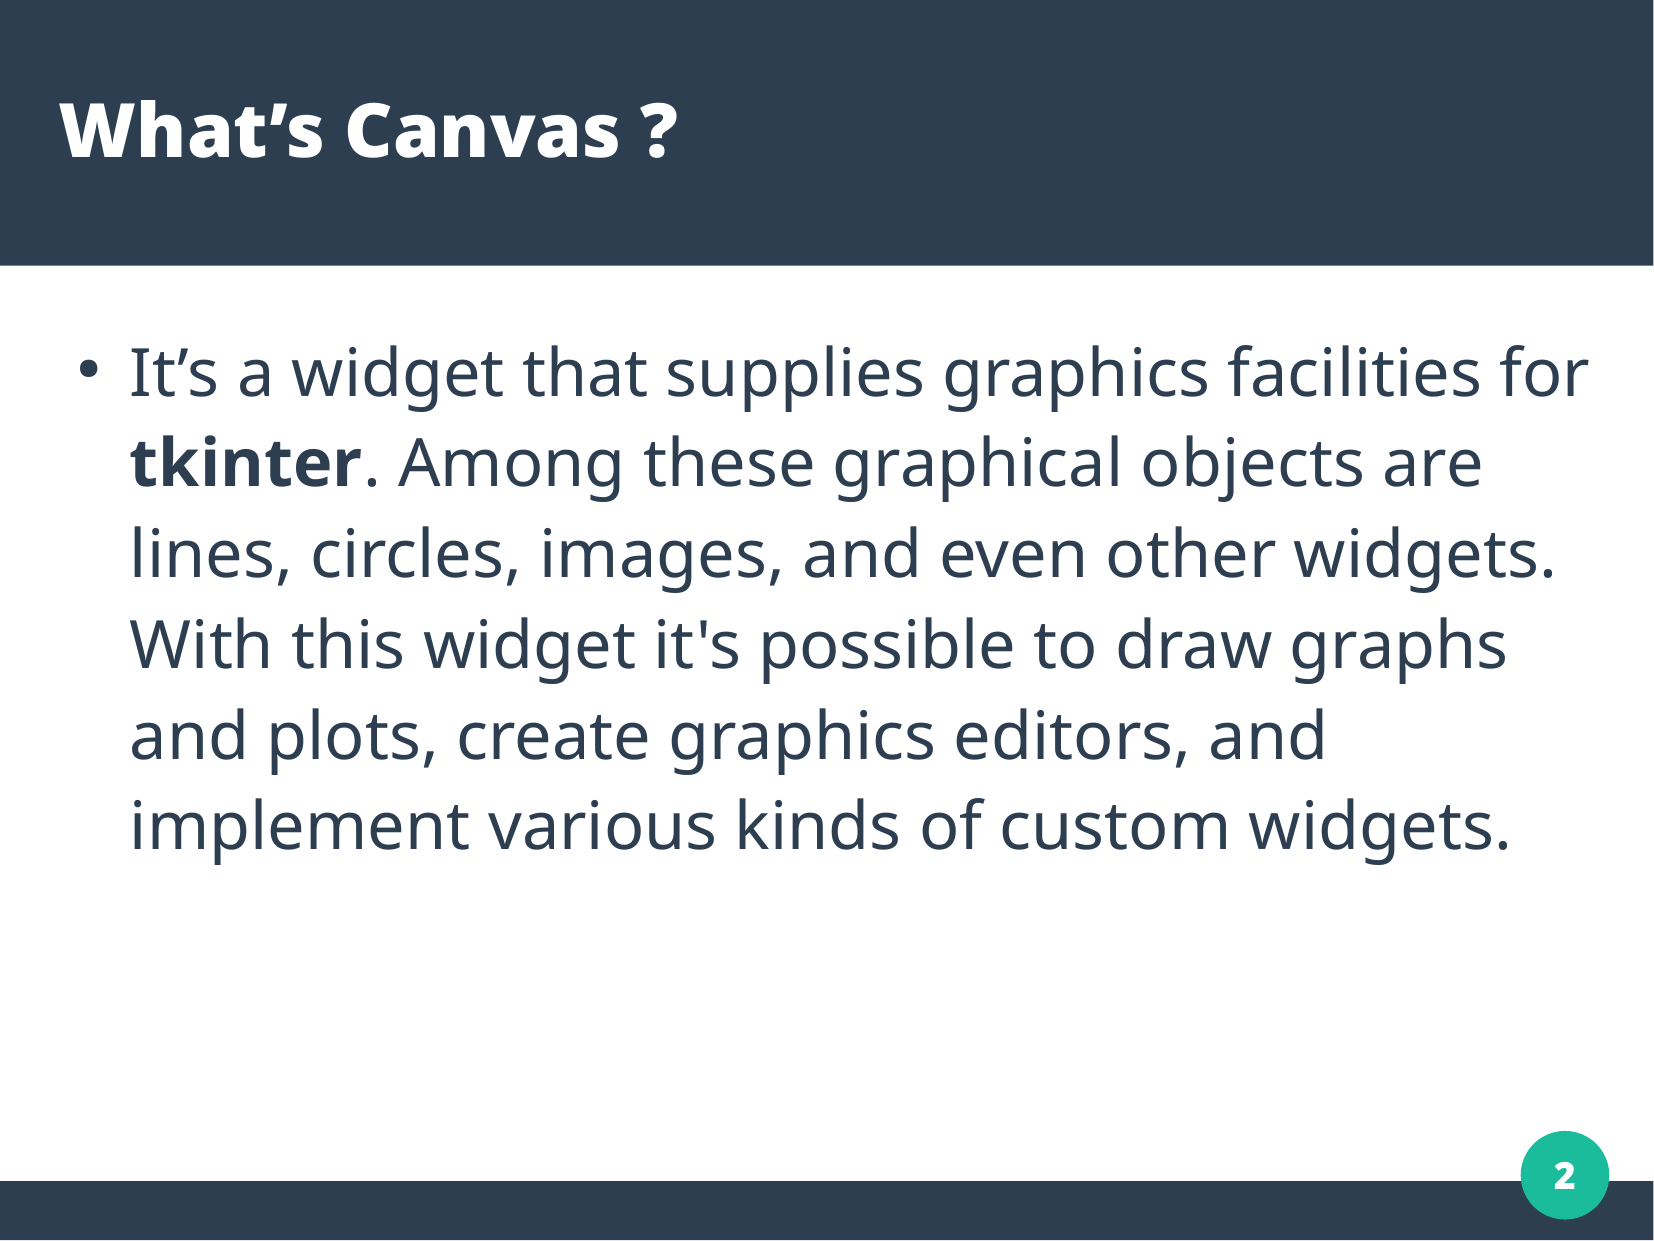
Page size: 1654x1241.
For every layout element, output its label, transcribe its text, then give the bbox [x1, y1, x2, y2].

list It’s a widget that supplies graphics facilities for tkinter. Among these graphical objects are lines, circles, images, and even other widgets. With this widget it's possible to draw graphs and plots, create graphics editors, and implement various kinds of custom widgets. [59, 324, 1595, 1152]
title What’s Canvas ? [59, 49, 1595, 207]
